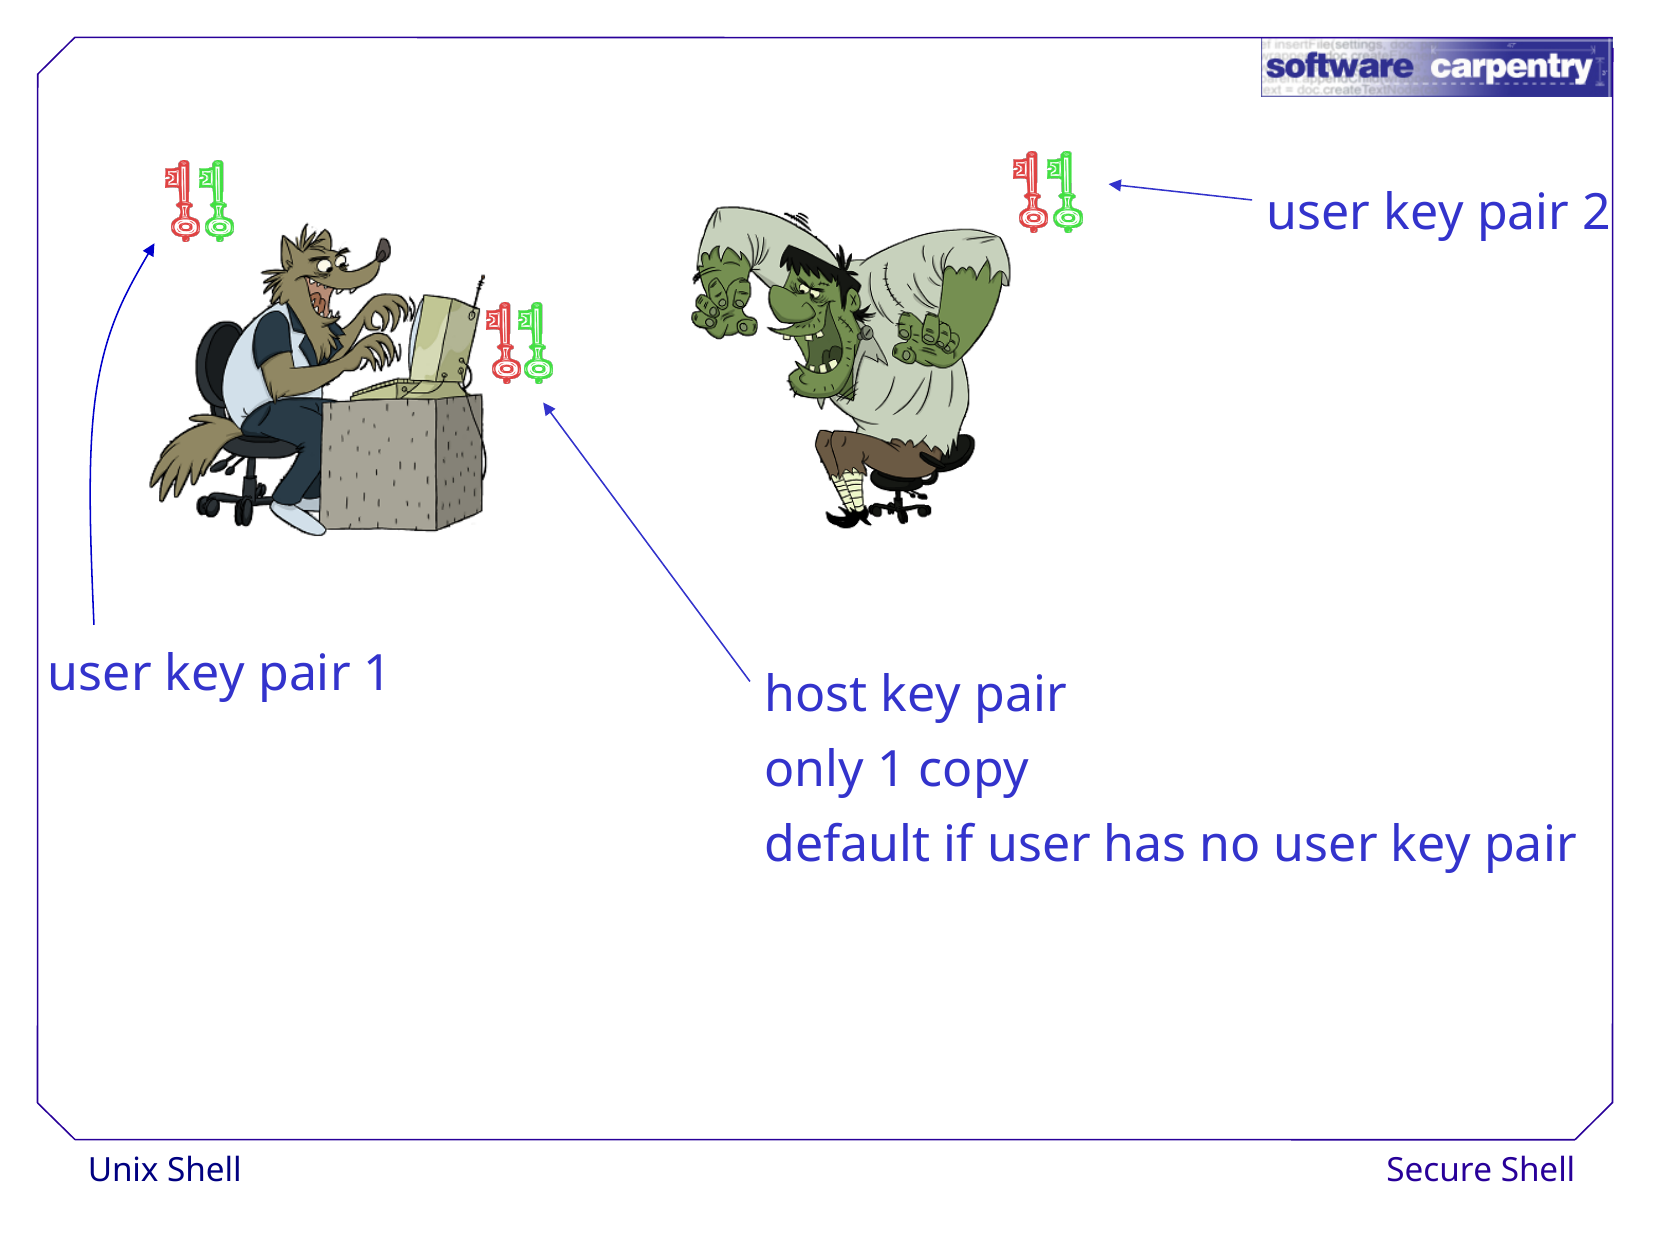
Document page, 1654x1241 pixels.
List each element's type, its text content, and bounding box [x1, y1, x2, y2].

picture [685, 151, 1083, 540]
text_box user key pair 2 [1252, 157, 1583, 243]
picture [137, 160, 553, 567]
picture [1261, 39, 1613, 97]
text_box host key pair only 1 copy default if user has no user key pair [750, 639, 1081, 725]
text_box user key pair 1 [33, 617, 364, 703]
